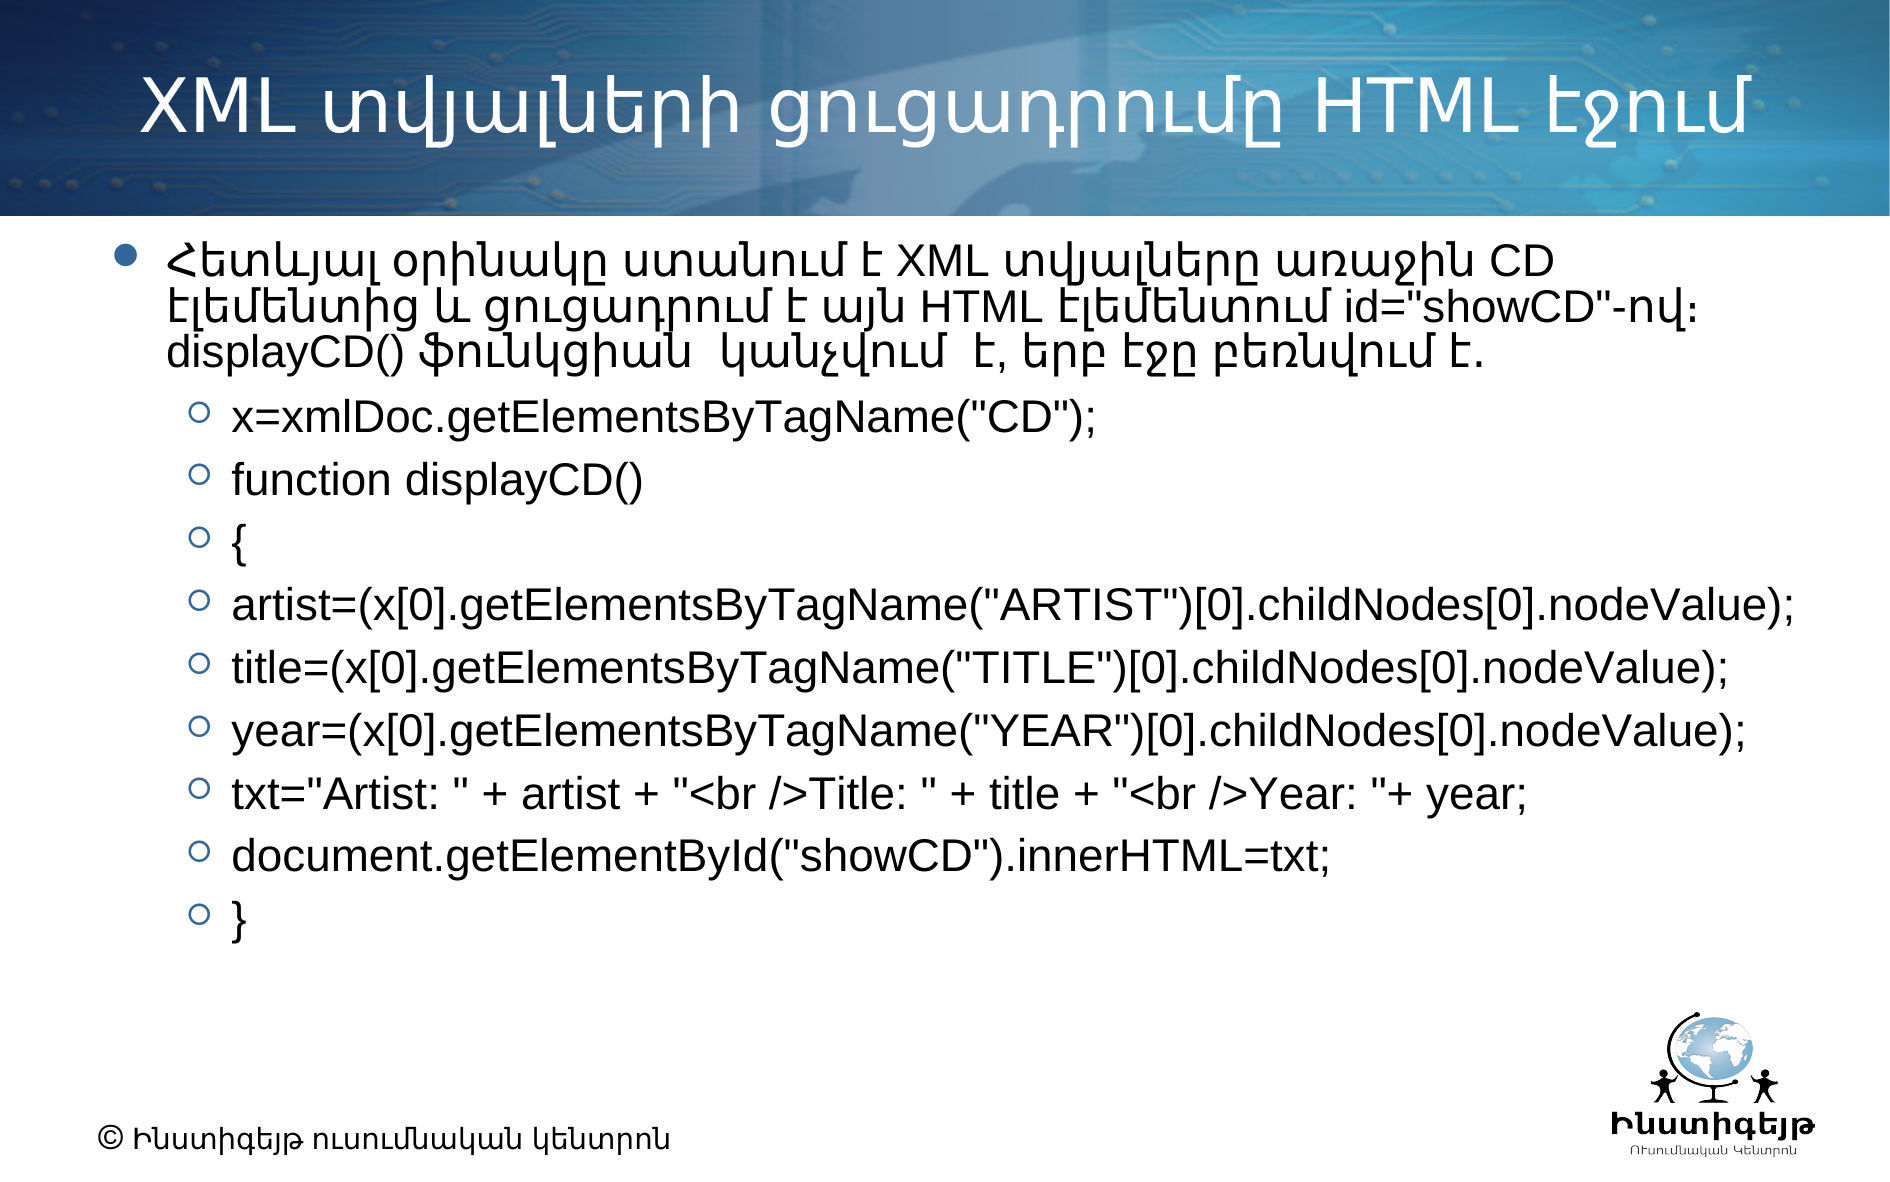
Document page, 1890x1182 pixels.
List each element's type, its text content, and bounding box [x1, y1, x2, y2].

picture [0, 0, 1890, 216]
list Հետևյալ օրինակը ստանում է XML տվյալները առաջին CD էլեմենտից և ցուցադրում է այն HTML էլեմենտում id="showCD"-ով։ displayCD() ֆունկցիան կանչվում է, երբ էջը բեռնվում է․ x=xmlDoc.getElementsByTagName("CD"); function displayCD() { artist=(x[0].getElementsByTagName("ARTIST")[0].childNodes[0].nodeValue); title=(x[0].getElementsByTagName("TITLE")[0].childNodes[0].nodeValue); year=(x[0].getElementsByTagName("YEAR")[0].childNodes[0].nodeValue); txt="Artist: " + artist + "<br />Title: " + title + "<br />Year: "+ year; document.getElementById("showCD").innerHTML=txt; } [111, 239, 1801, 266]
picture [1612, 1012, 1815, 1157]
